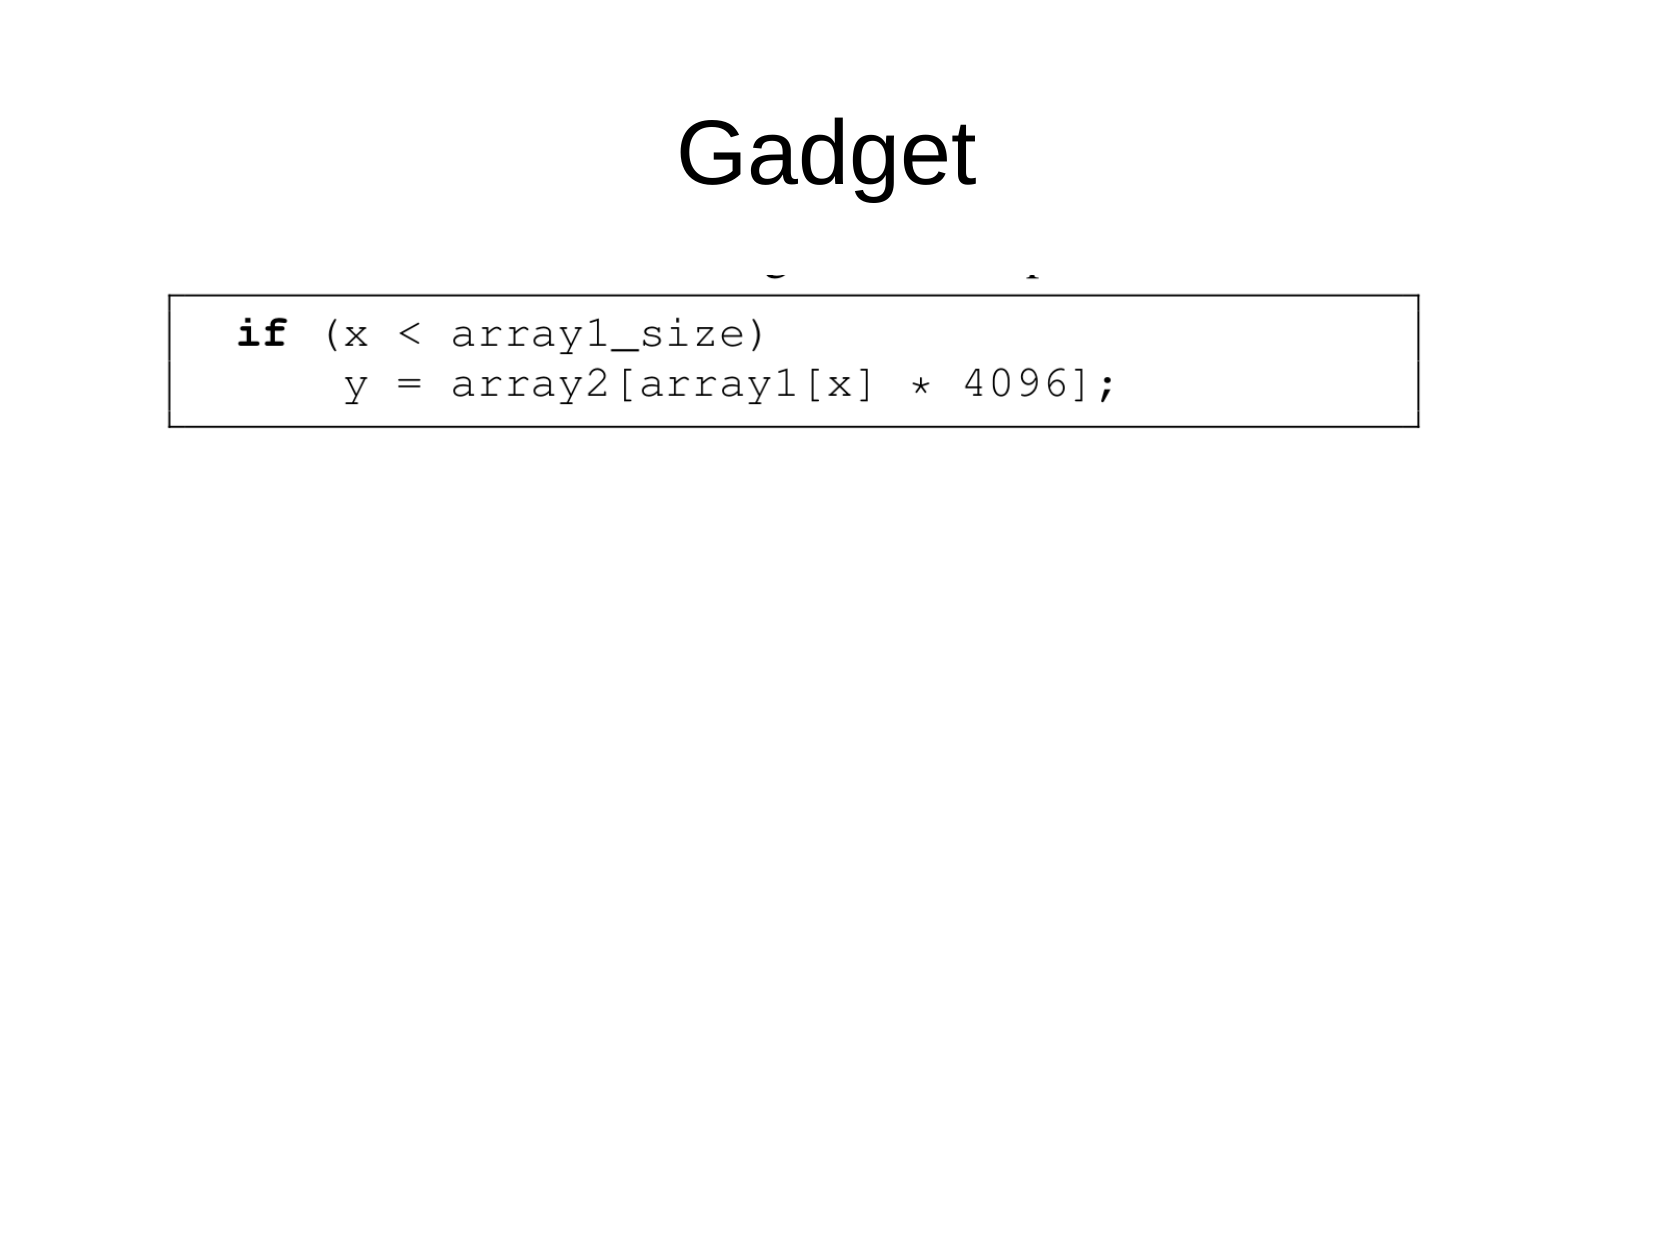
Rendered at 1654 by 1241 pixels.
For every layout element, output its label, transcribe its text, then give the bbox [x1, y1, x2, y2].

title Gadget [82, 49, 1571, 257]
picture [150, 275, 1491, 451]
